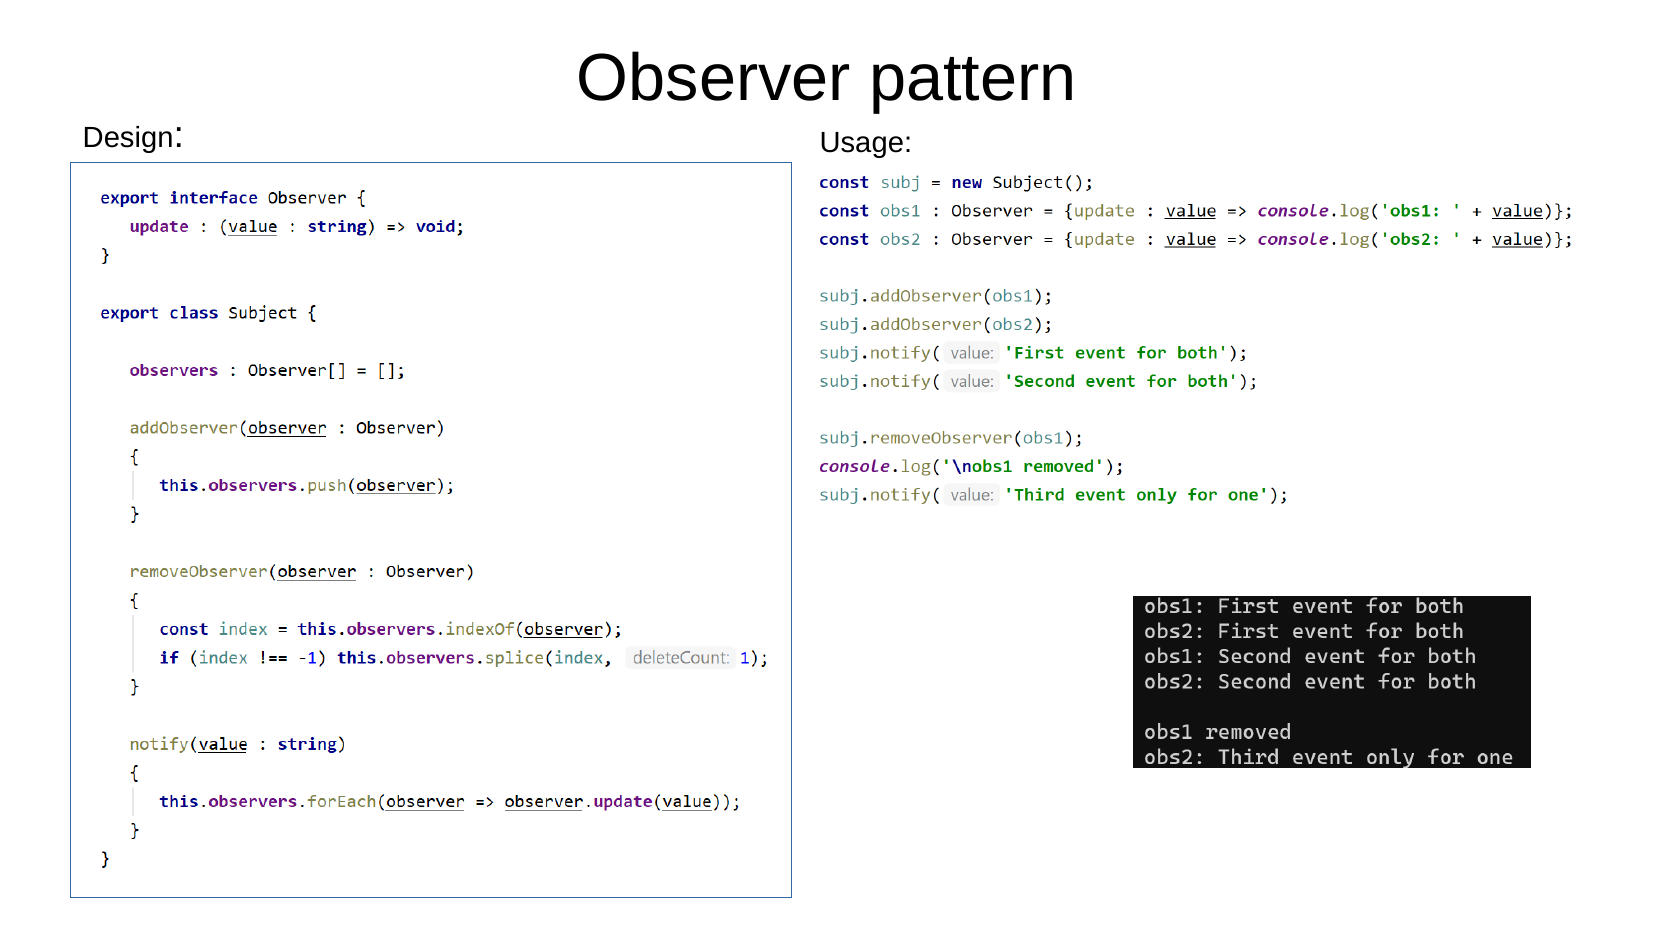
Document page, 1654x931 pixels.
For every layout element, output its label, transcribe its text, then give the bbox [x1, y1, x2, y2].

text_box Usage: [804, 118, 928, 166]
picture [1133, 596, 1531, 768]
picture [70, 162, 792, 898]
text_box Design: [68, 106, 200, 164]
title Observer pattern [82, 37, 1571, 119]
picture [814, 165, 1595, 507]
